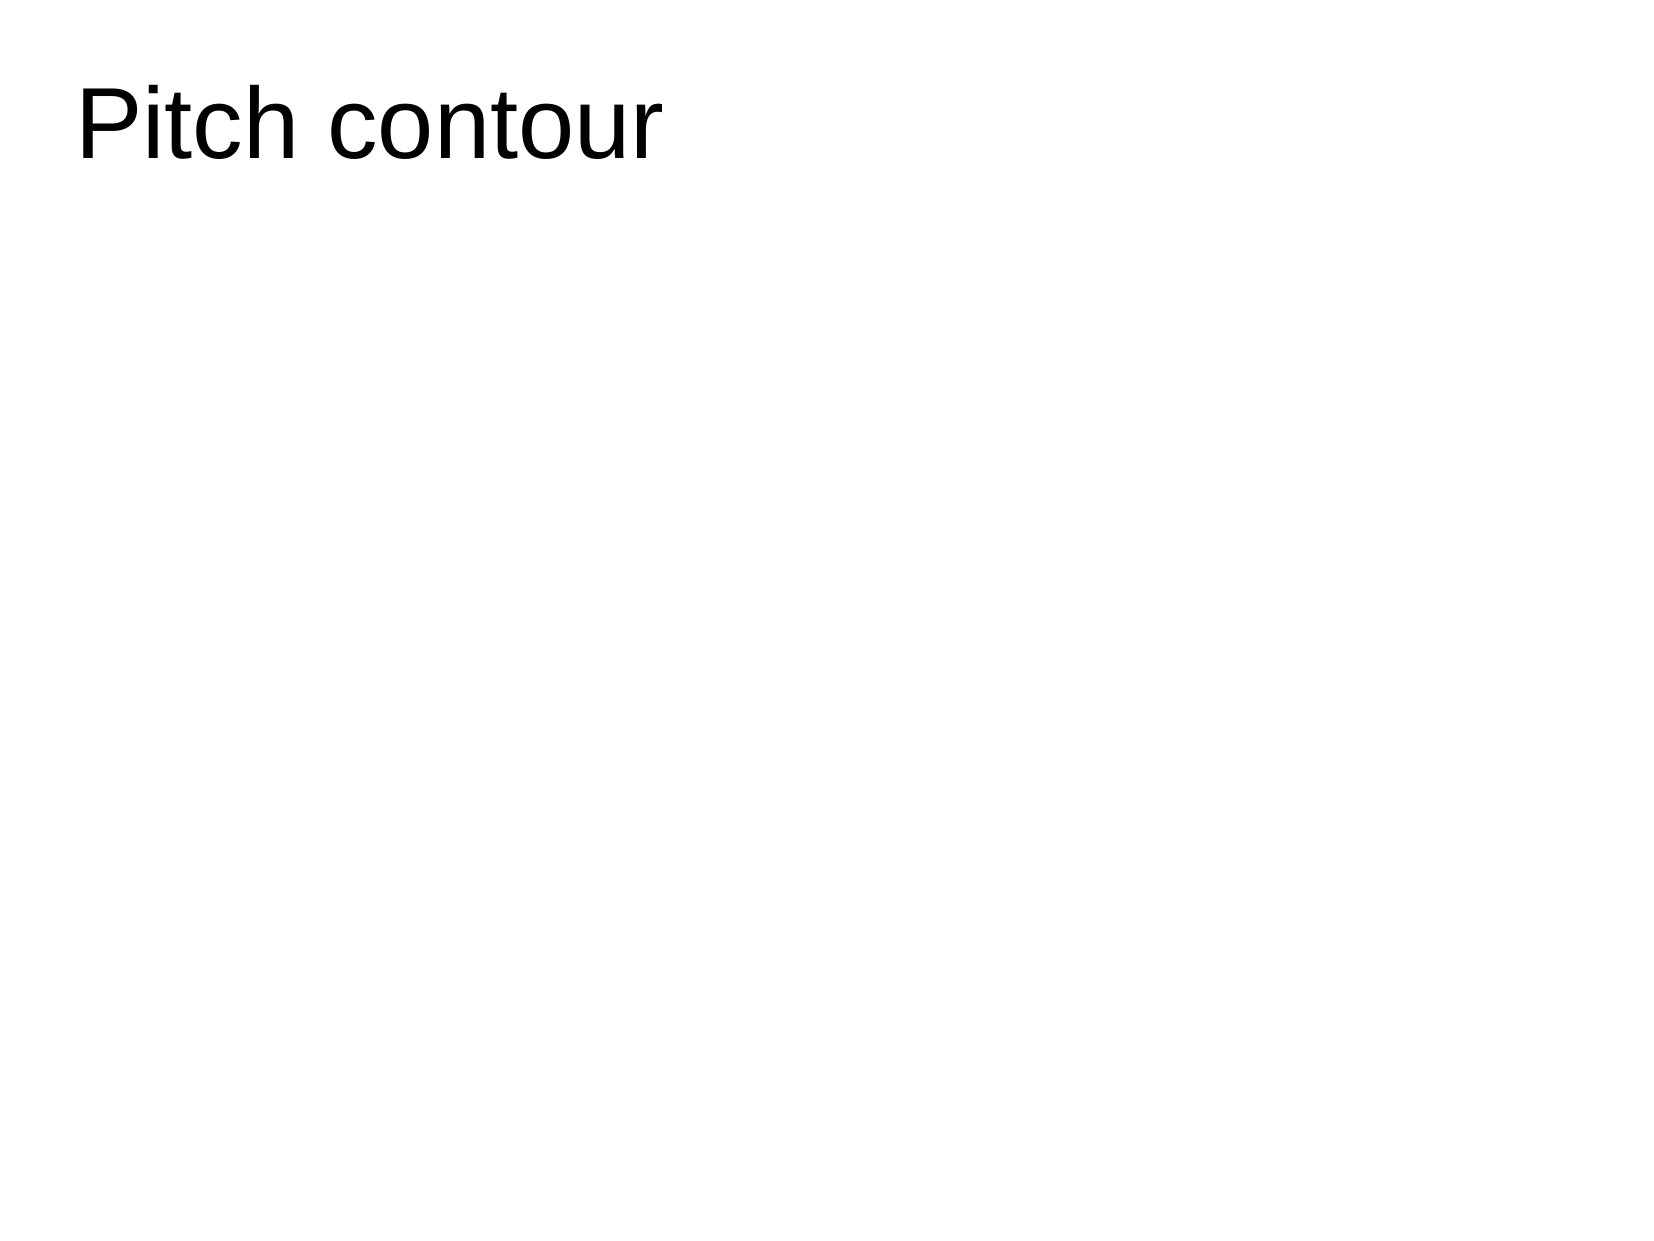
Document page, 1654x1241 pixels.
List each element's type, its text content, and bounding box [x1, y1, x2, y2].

title Pitch contour [39, 0, 1638, 248]
